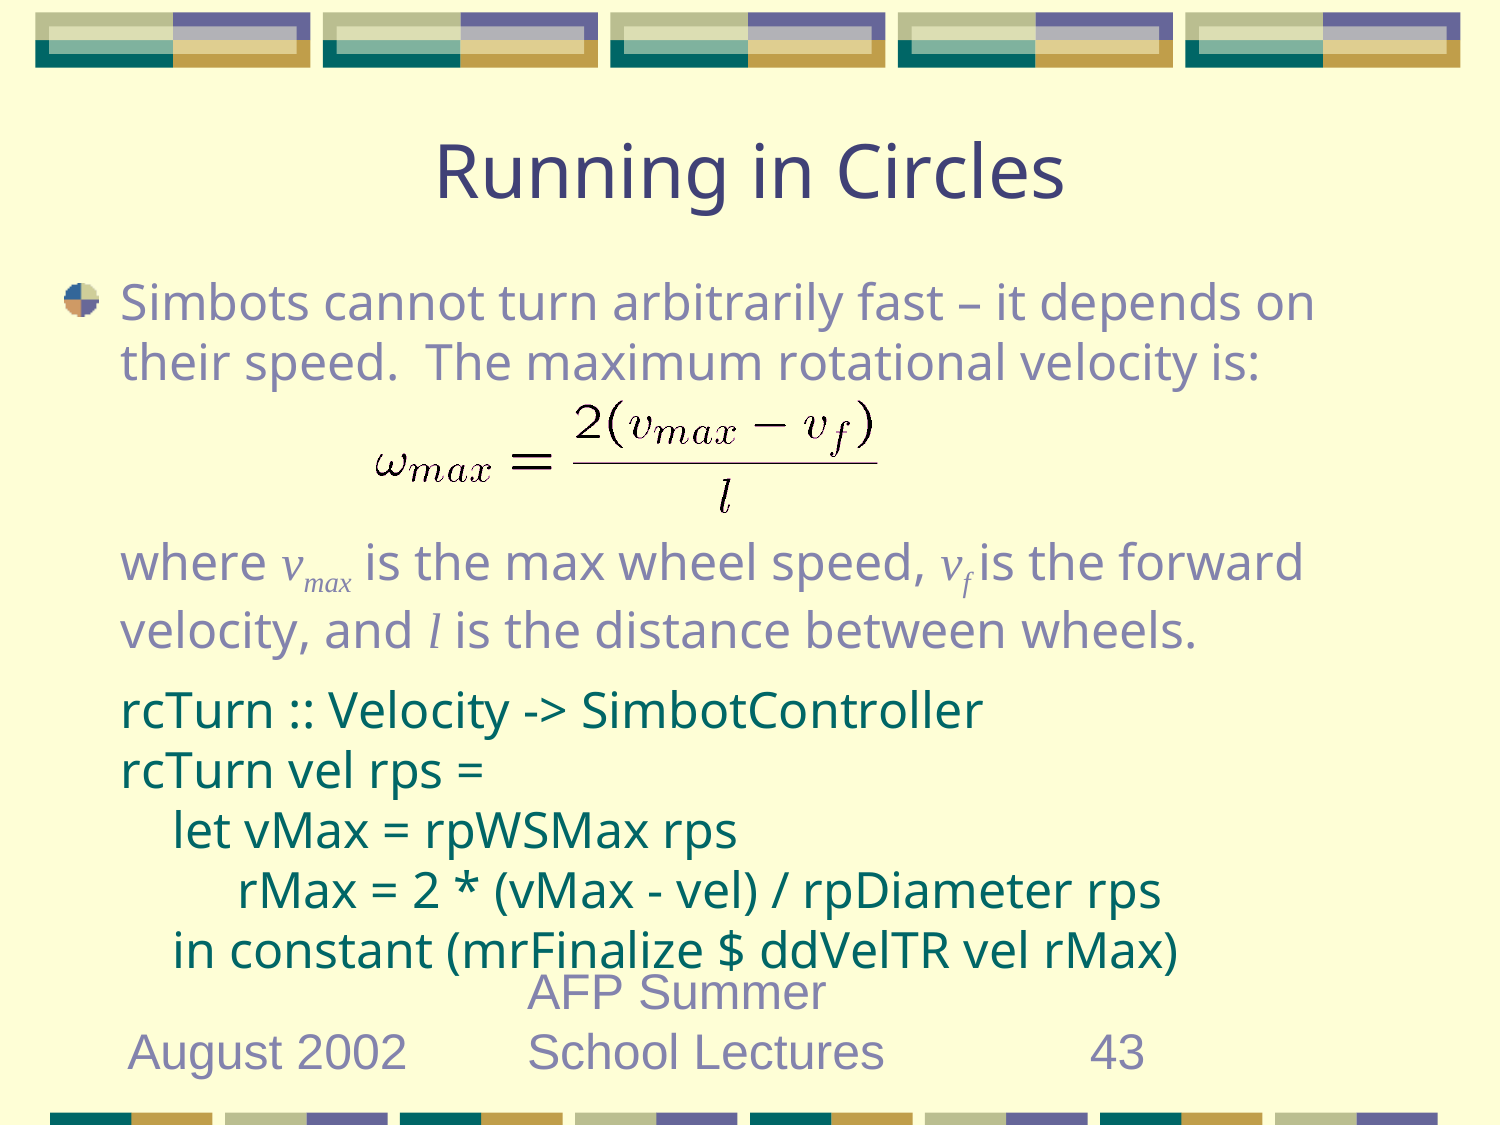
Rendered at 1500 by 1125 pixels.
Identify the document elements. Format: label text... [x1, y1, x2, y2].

list Simbots cannot turn arbitrarily fast – it depends on their speed. The maximum rotational velocity is: where vmax is the max wheel speed, vf is the forward velocity, and l is the distance between wheels. rcTurn :: Velocity -> SimbotController rcTurn vel rps = let vMax = rpWSMax rps rMax = 2 * (vMax - vel) / rpDiameter rps in constant (mrFinalize $ ddVelTR vel rMax)‏ [49, 262, 1413, 1001]
picture [375, 399, 878, 515]
title Running in Circles [112, 99, 1388, 238]
